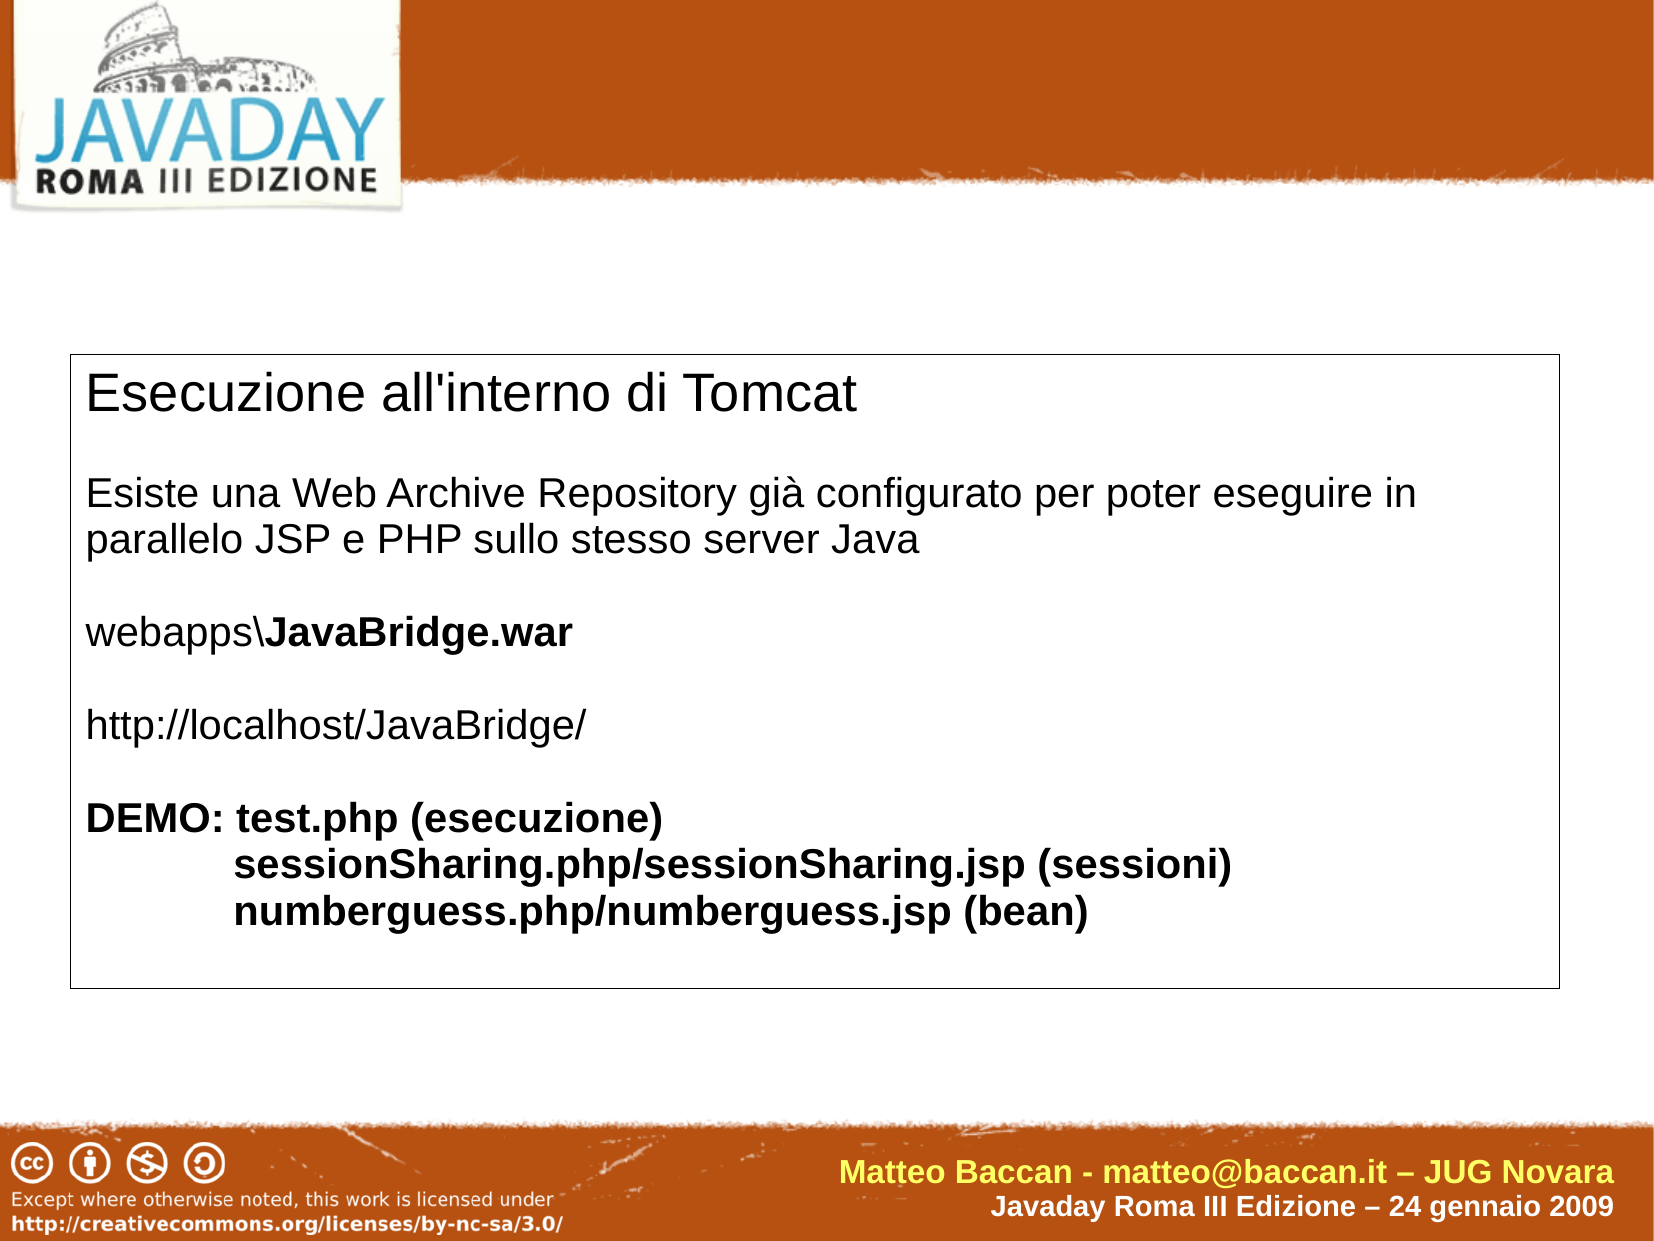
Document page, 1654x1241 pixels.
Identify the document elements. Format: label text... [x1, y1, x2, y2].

picture [0, 1007, 1654, 1241]
picture [0, 0, 1654, 231]
text_box Esecuzione all'interno di Tomcat Esiste una Web Archive Repository già configurato per poter eseguire in parallelo JSP e PHP sullo stesso server Java webapps\JavaBridge.war http://localhost/JavaBridge/ DEMO: test.php (esecuzione) sessionSharing.php/sessionSharing.jsp (sessioni) numberguess.php/numberguess.jsp (bean) [70, 354, 1560, 981]
